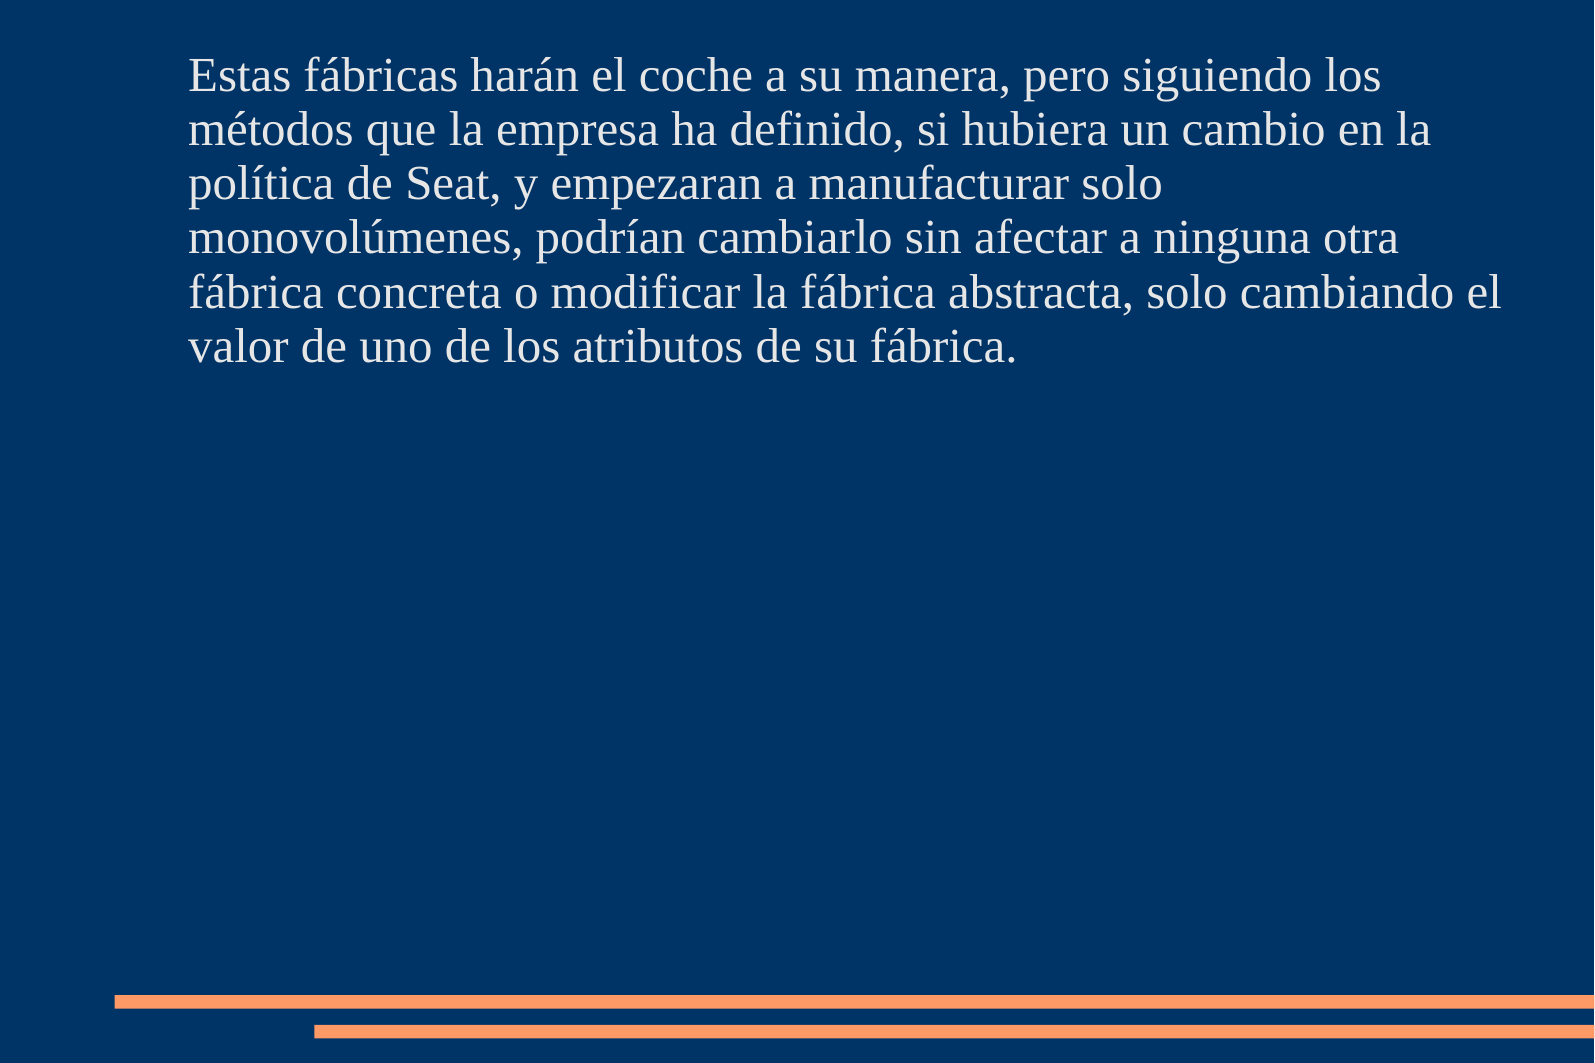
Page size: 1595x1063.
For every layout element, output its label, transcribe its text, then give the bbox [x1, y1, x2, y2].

list Estas fábricas harán el coche a su manera, pero siguiendo los métodos que la empresa ha definido, si hubiera un cambio en la política de Seat, y empezaran a manufacturar solo monovolúmenes, podrían cambiarlo sin afectar a ninguna otra fábrica concreta o modificar la fábrica abstracta, solo cambiando el valor de uno de los atributos de su fábrica. [117, 47, 1505, 971]
